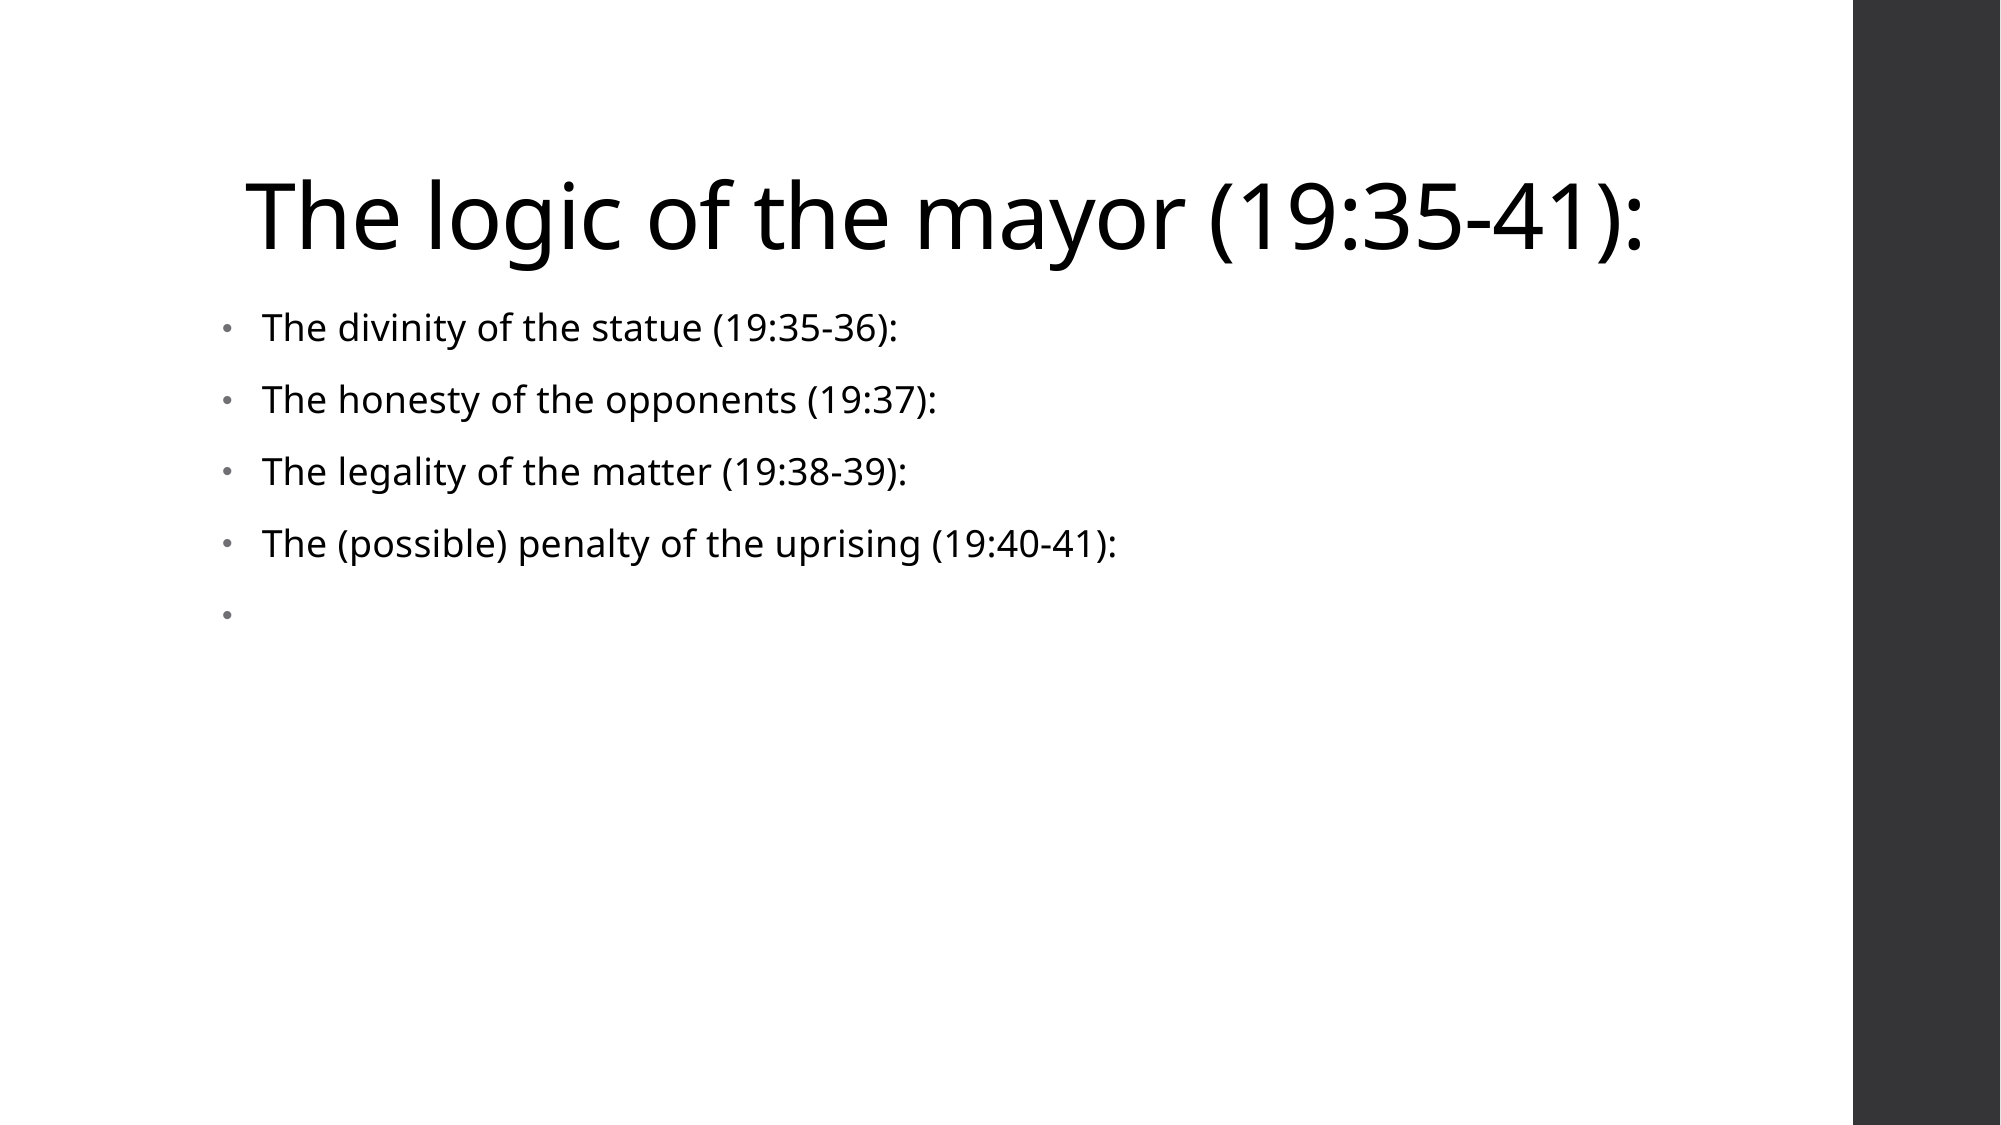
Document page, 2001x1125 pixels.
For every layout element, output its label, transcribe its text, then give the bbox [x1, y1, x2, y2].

title The logic of the mayor (19:35-41): [206, 60, 1797, 278]
list The divinity of the statue (19:35-36): The honesty of the opponents (19:37): The legality of the matter (19:38-39): The (possible) penalty of the uprising (19:40-41): [206, 299, 1617, 1014]
